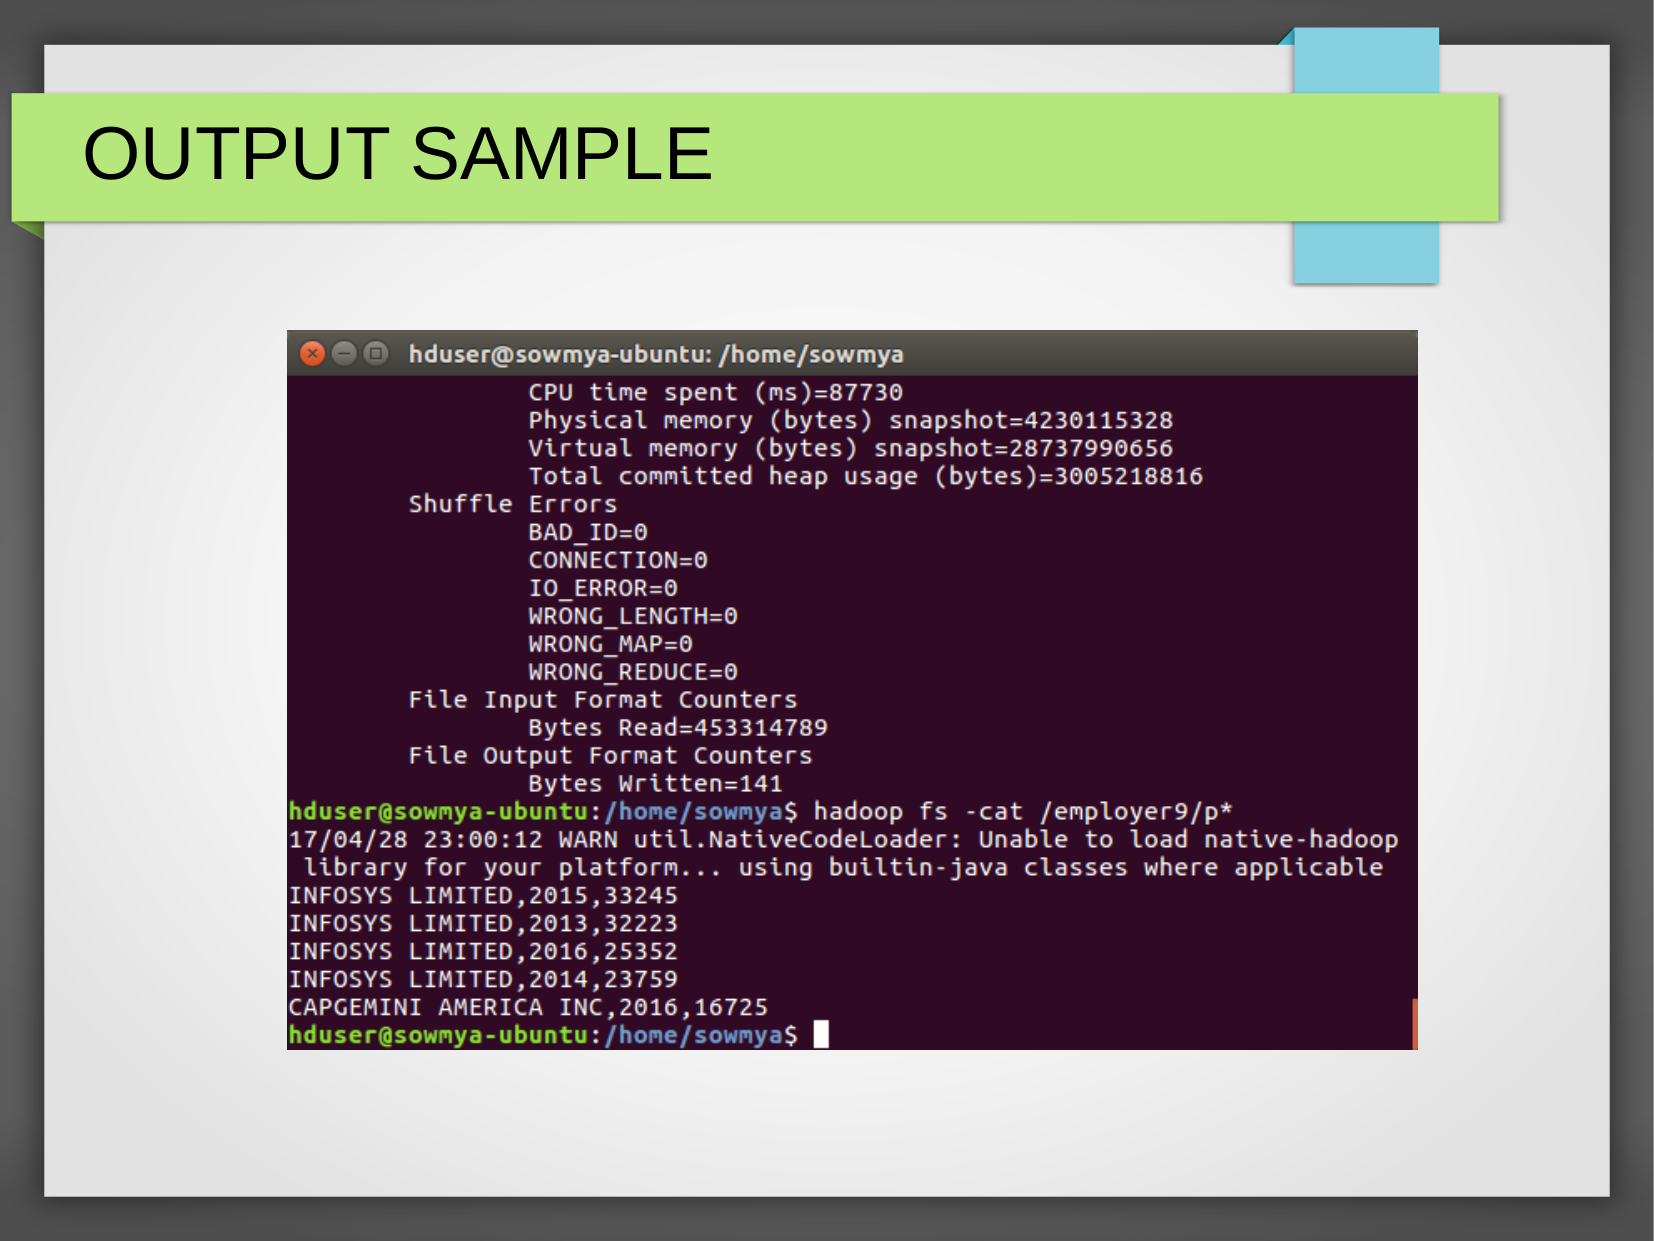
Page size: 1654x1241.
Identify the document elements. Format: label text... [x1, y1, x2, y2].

picture [0, 0, 1654, 1241]
title OUTPUT SAMPLE [82, 94, 1264, 213]
